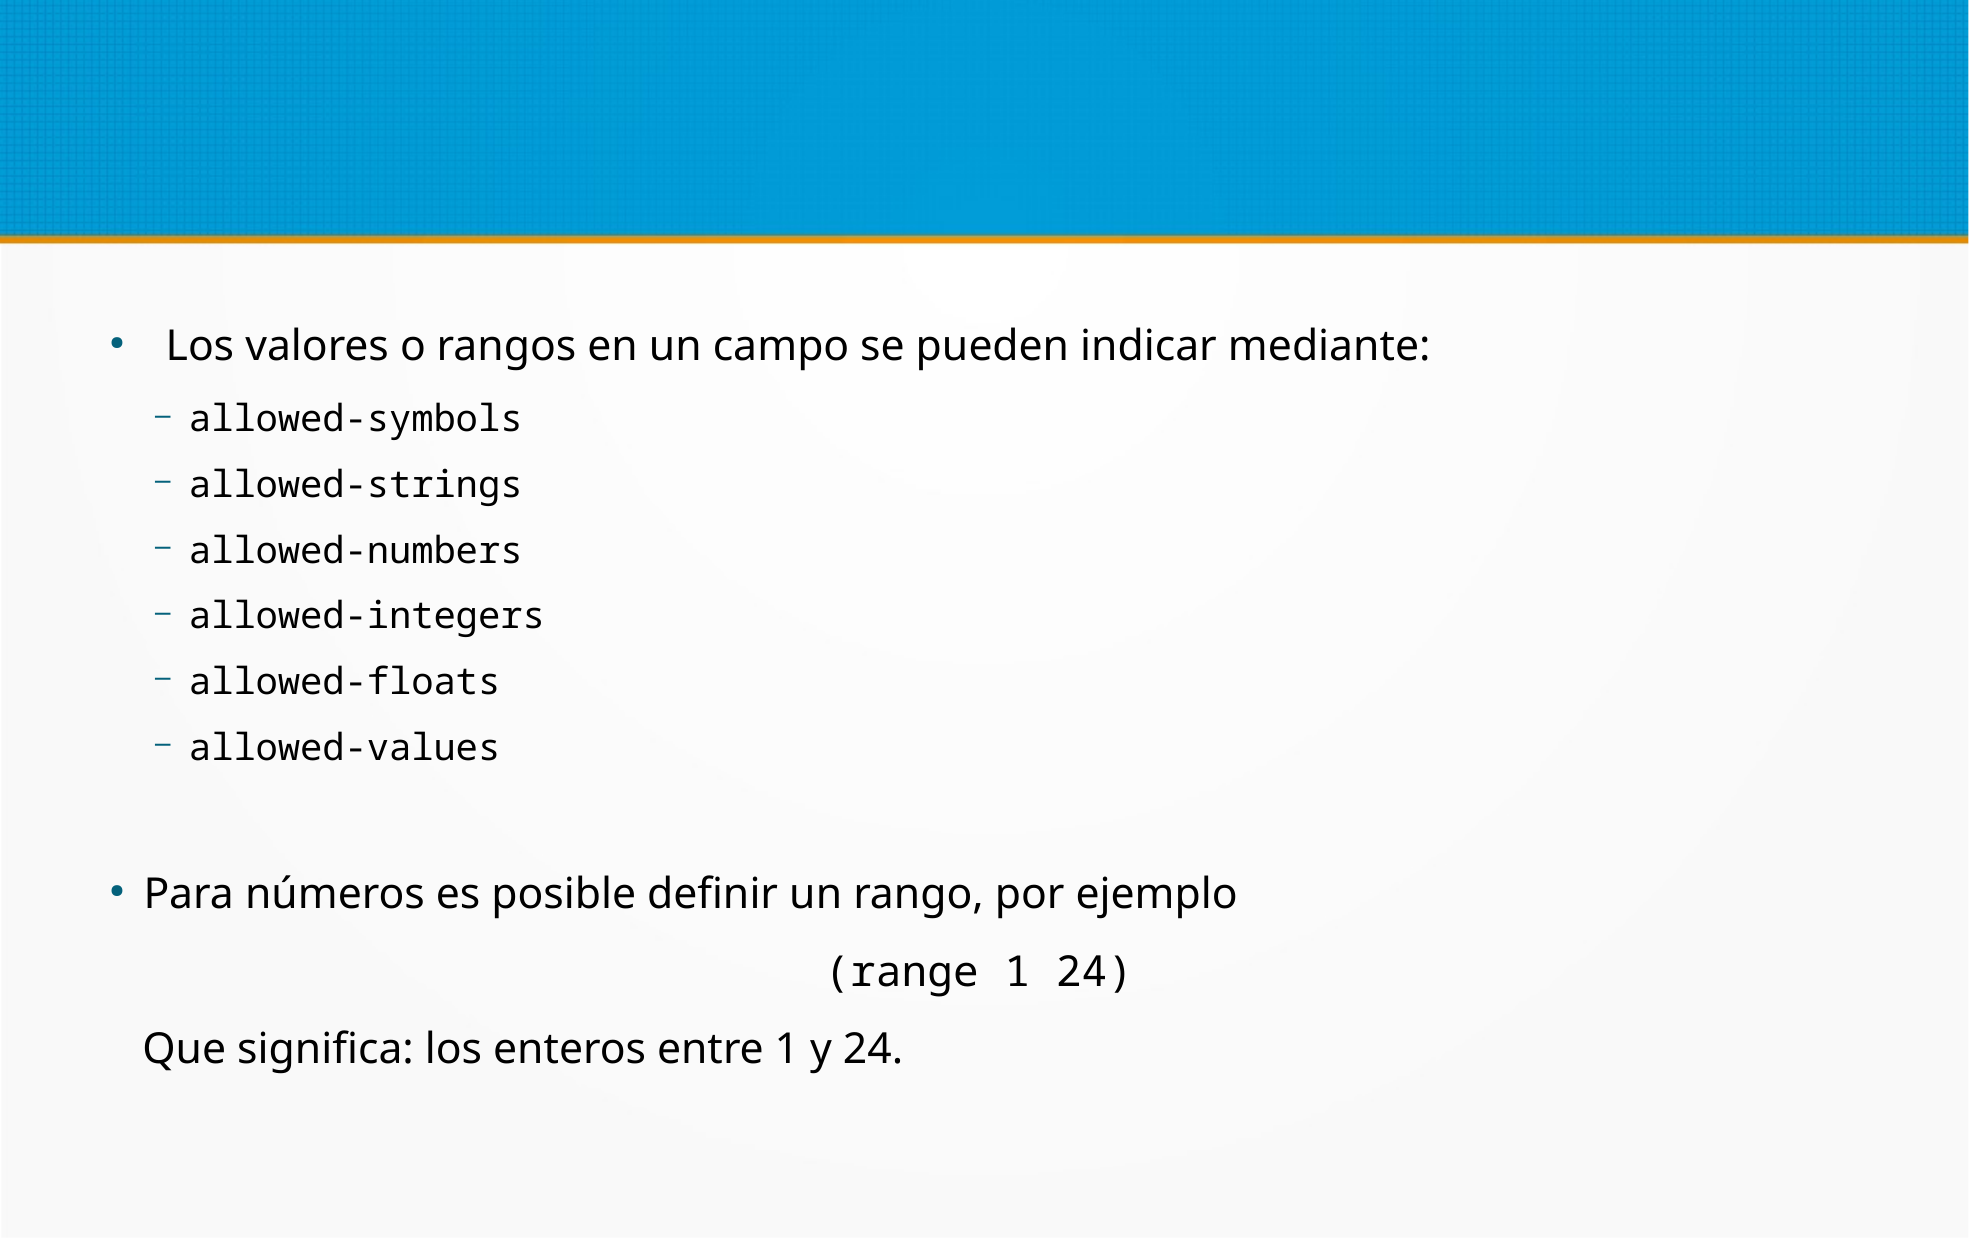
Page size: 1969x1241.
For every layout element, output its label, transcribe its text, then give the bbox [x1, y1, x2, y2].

picture [0, 233, 1969, 1241]
list Los valores o rangos en un campo se pueden indicar mediante: allowed-symbols allowed-strings allowed-numbers allowed-integers allowed-floats allowed-values Para números es posible definir un rango, por ejemplo (range 1 24) Que significa: los enteros entre 1 y 24. [98, 315, 1861, 1081]
